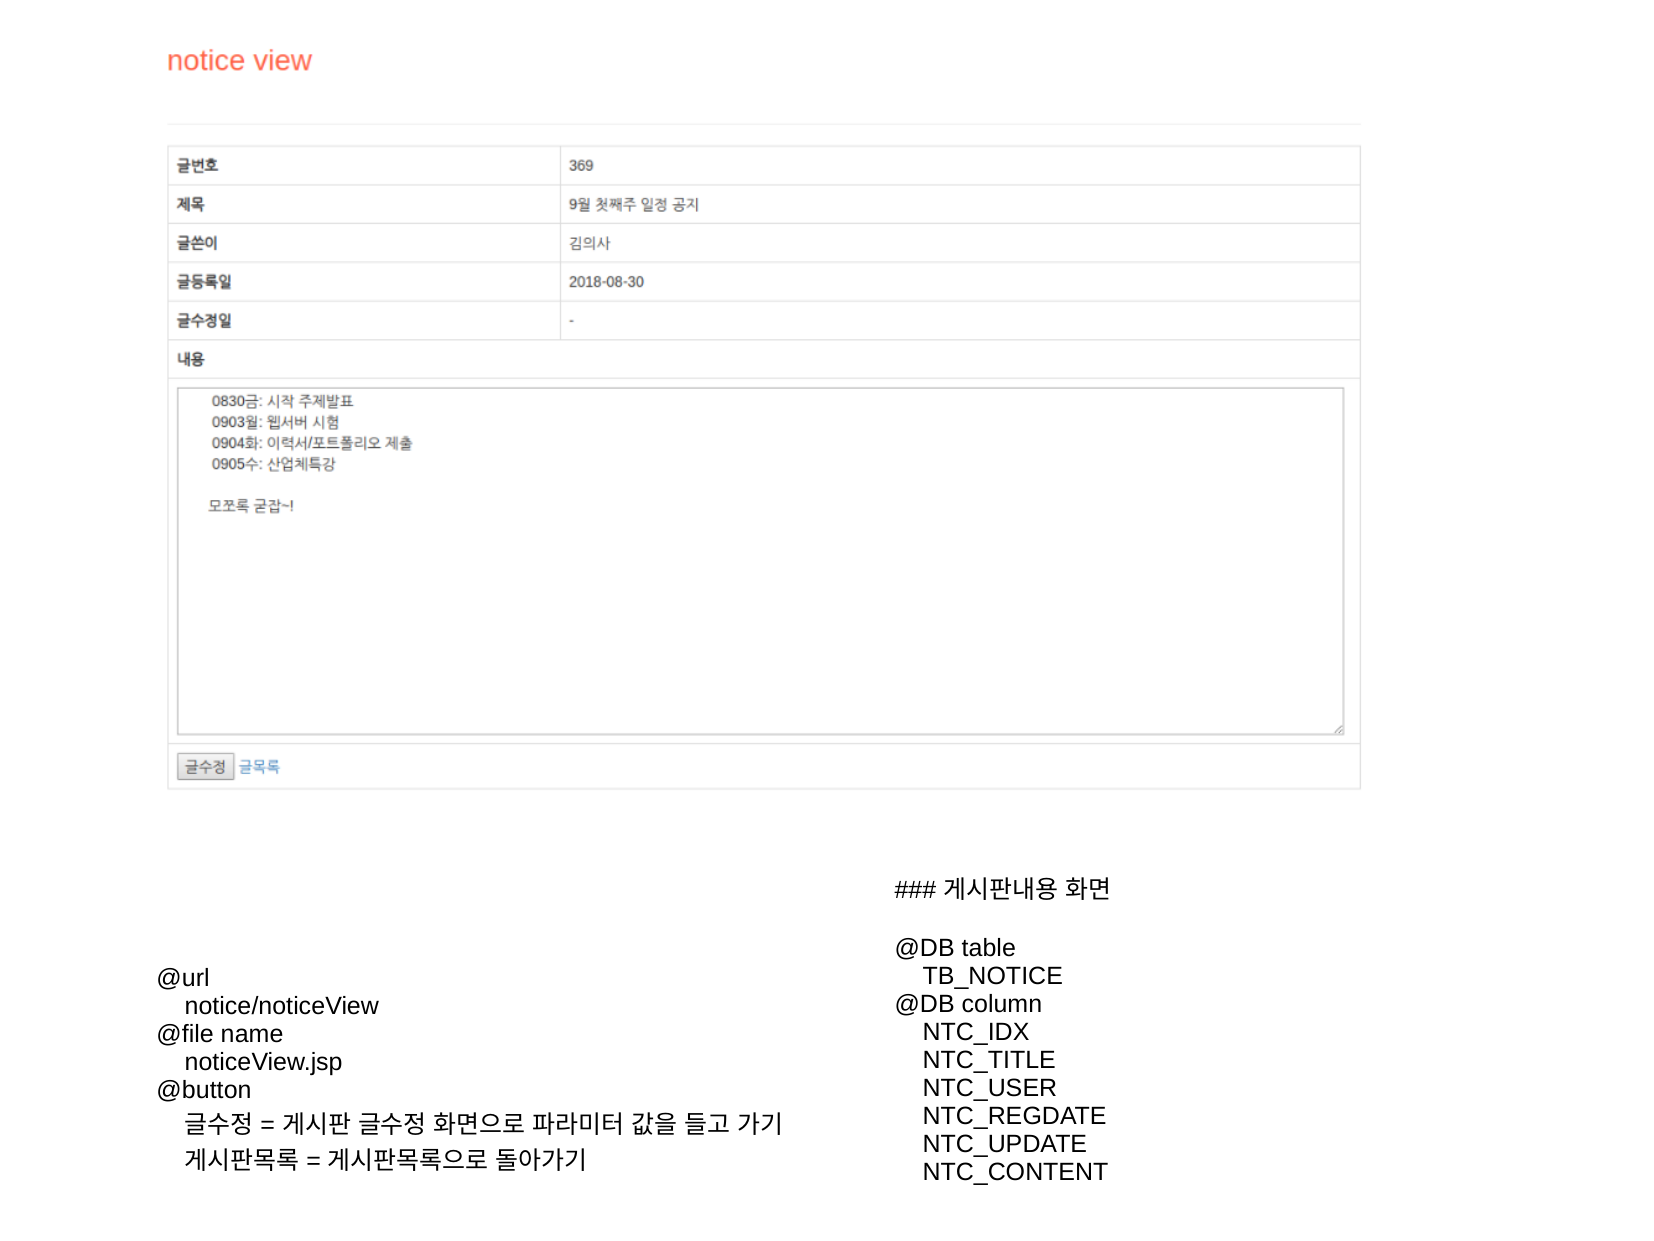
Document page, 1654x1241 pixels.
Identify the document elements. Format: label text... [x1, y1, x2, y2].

picture [165, 47, 1371, 805]
text_box ### 게시판내용 화면 @DB table TB_NOTICE @DB column NTC_IDX NTC_TITLE NTC_USER NTC_REGDATE NTC_UPDATE NTC_CONTENT [879, 862, 1619, 1214]
text_box @url notice/noticeView @file name noticeView.jsp @button 글수정 = 게시판 글수정 화면으로 파라미터 값을 들고 가기 게시판목록 = 게시판목록으로 돌아가기 [141, 956, 879, 1214]
